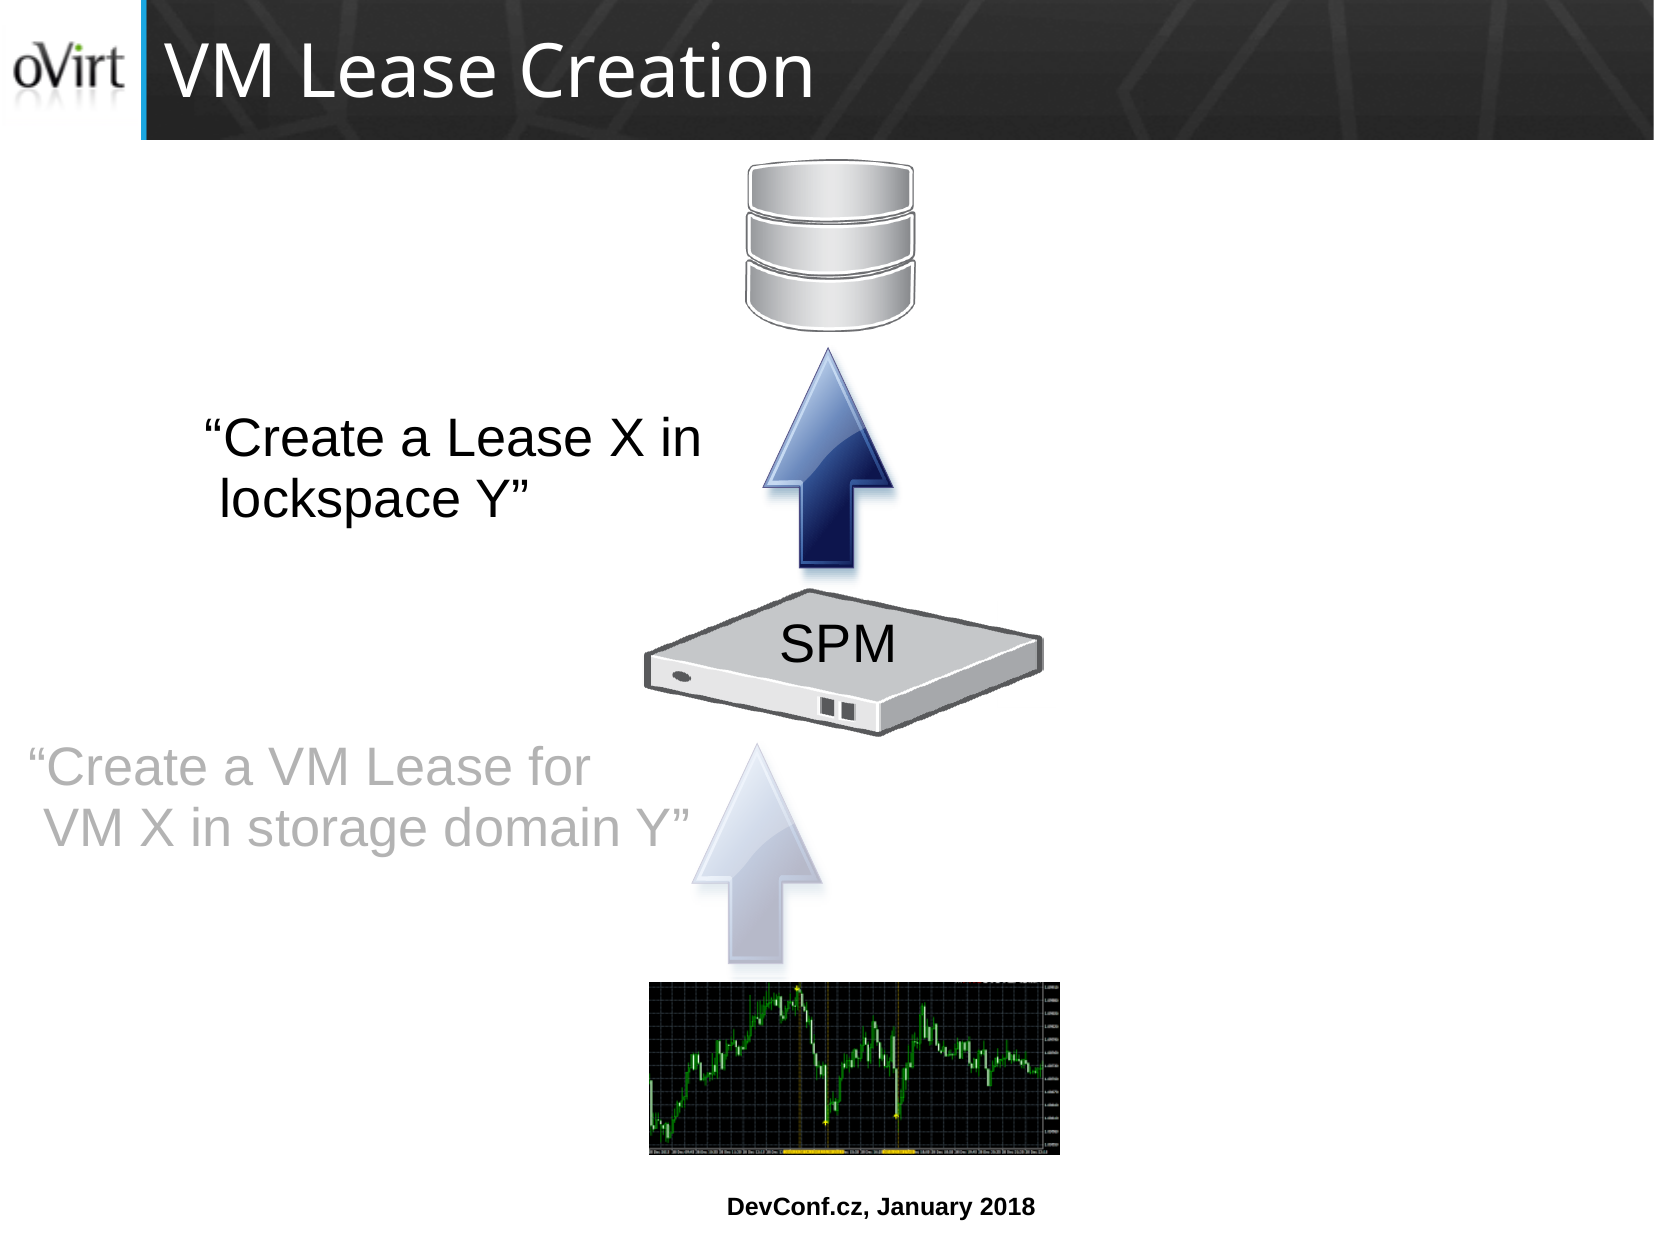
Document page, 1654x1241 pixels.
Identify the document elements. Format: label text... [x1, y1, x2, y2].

picture [0, 0, 1654, 140]
title VM Lease Creation [164, 11, 1653, 126]
picture [649, 978, 1060, 1156]
text_box SPM [765, 606, 913, 682]
text_box “Create a Lease X in lockspace Y” [190, 400, 835, 537]
picture [603, 159, 1093, 746]
text_box [13, 729, 841, 978]
